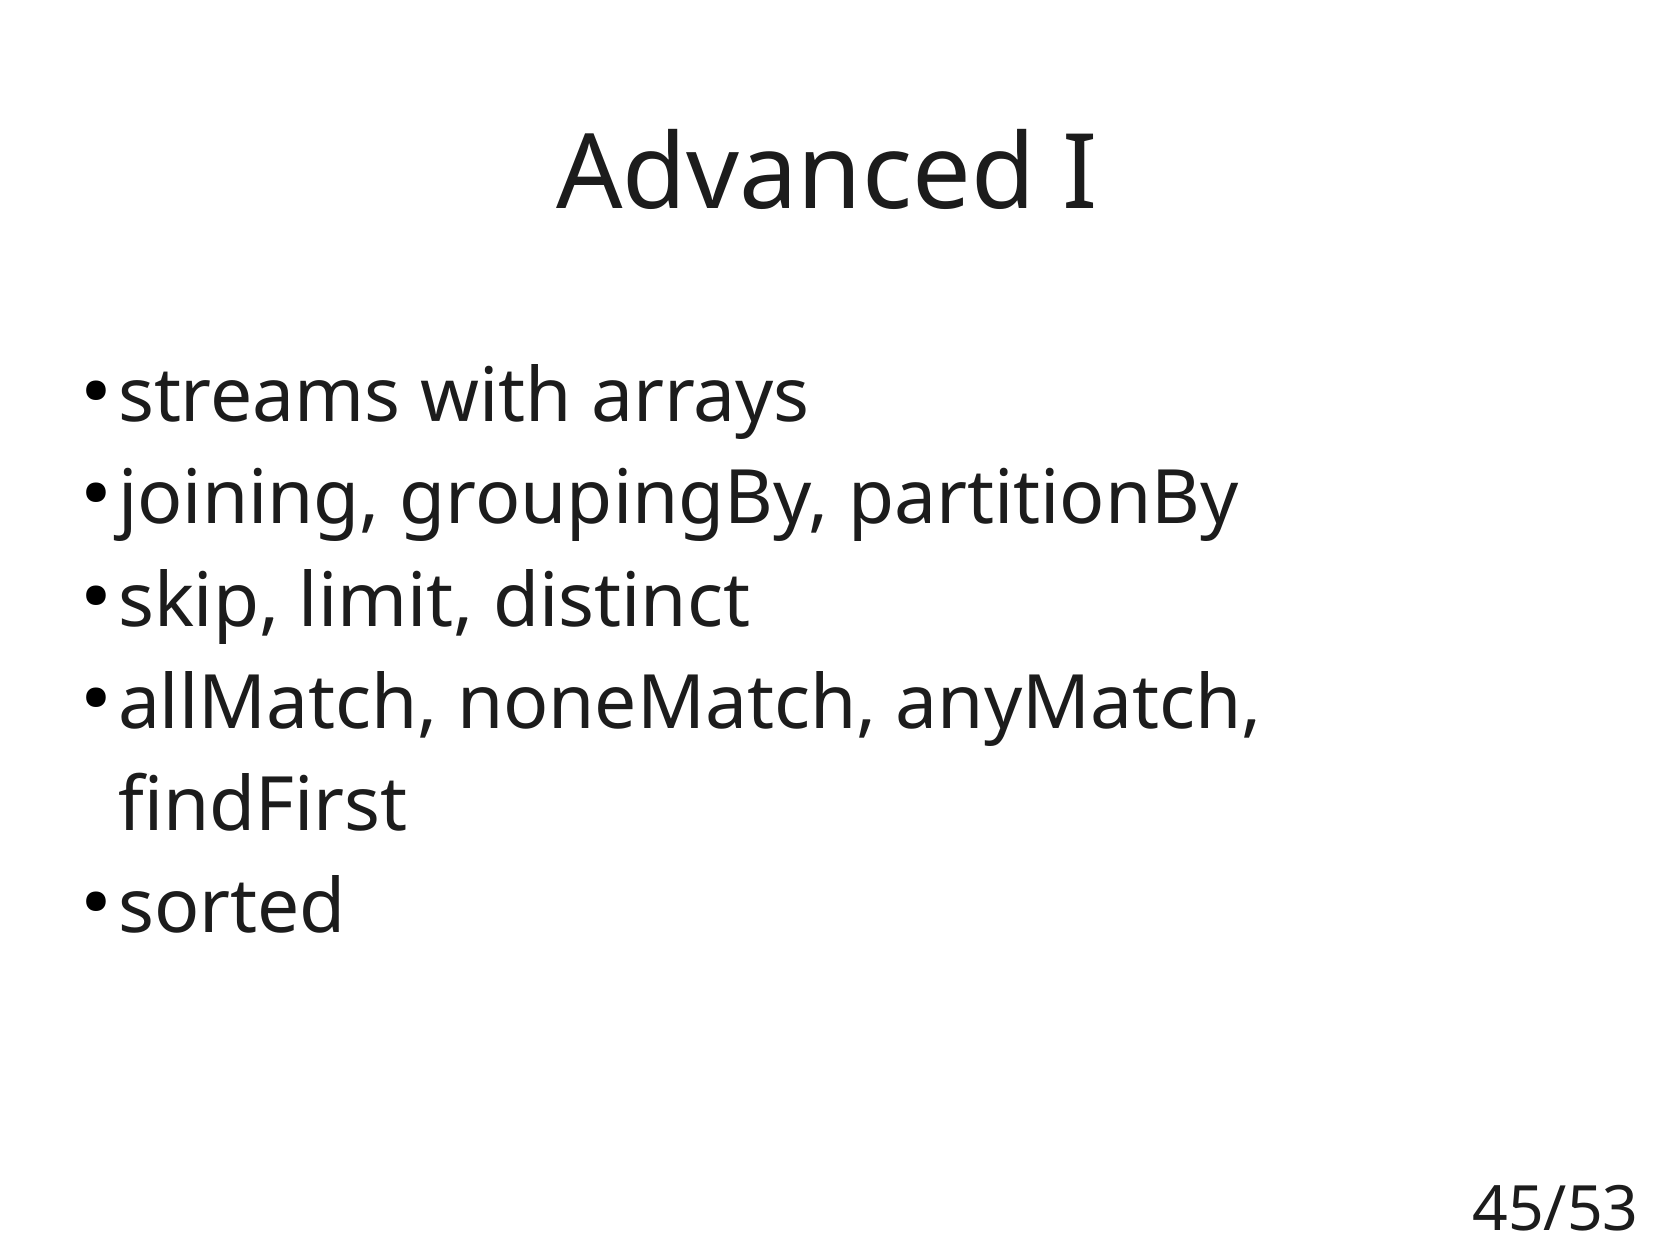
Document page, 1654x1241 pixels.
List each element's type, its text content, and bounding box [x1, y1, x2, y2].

title Advanced I [82, 64, 1571, 257]
text_box <numer>/53 [1071, 1155, 1654, 1241]
subtitle streams with arrays joining, groupingBy, partitionBy skip, limit, distinct allMatch, noneMatch, anyMatch, findFirst sorted [82, 257, 1571, 1142]
